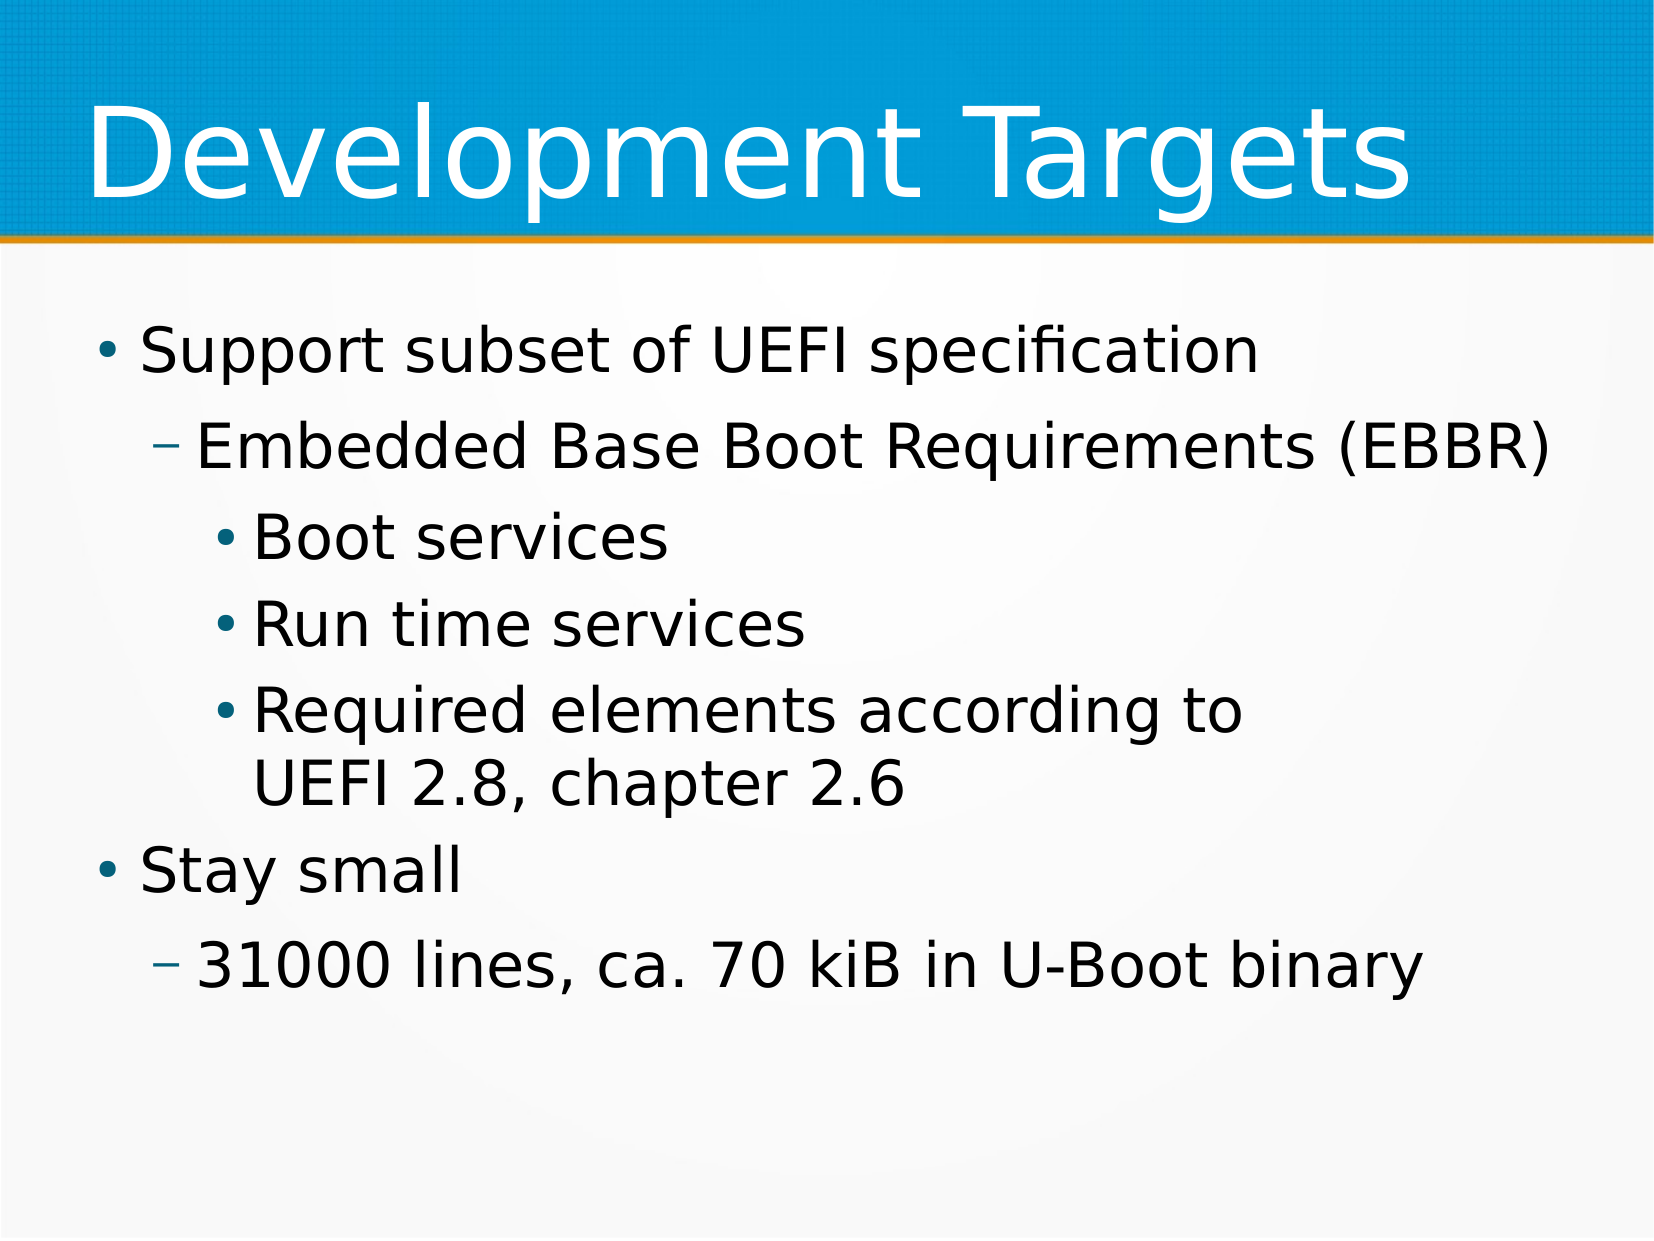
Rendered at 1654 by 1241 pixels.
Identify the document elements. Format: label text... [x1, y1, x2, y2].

title Development Targets [82, 19, 1571, 227]
list Support subset of UEFI specification Embedded Base Boot Requirements (EBBR) Boot services Run time services Required elements according to UEFI 2.8, chapter 2.6 Stay small 31000 lines, ca. 70 kiB in U-Boot binary [82, 314, 1563, 1081]
picture [0, 233, 1654, 1241]
